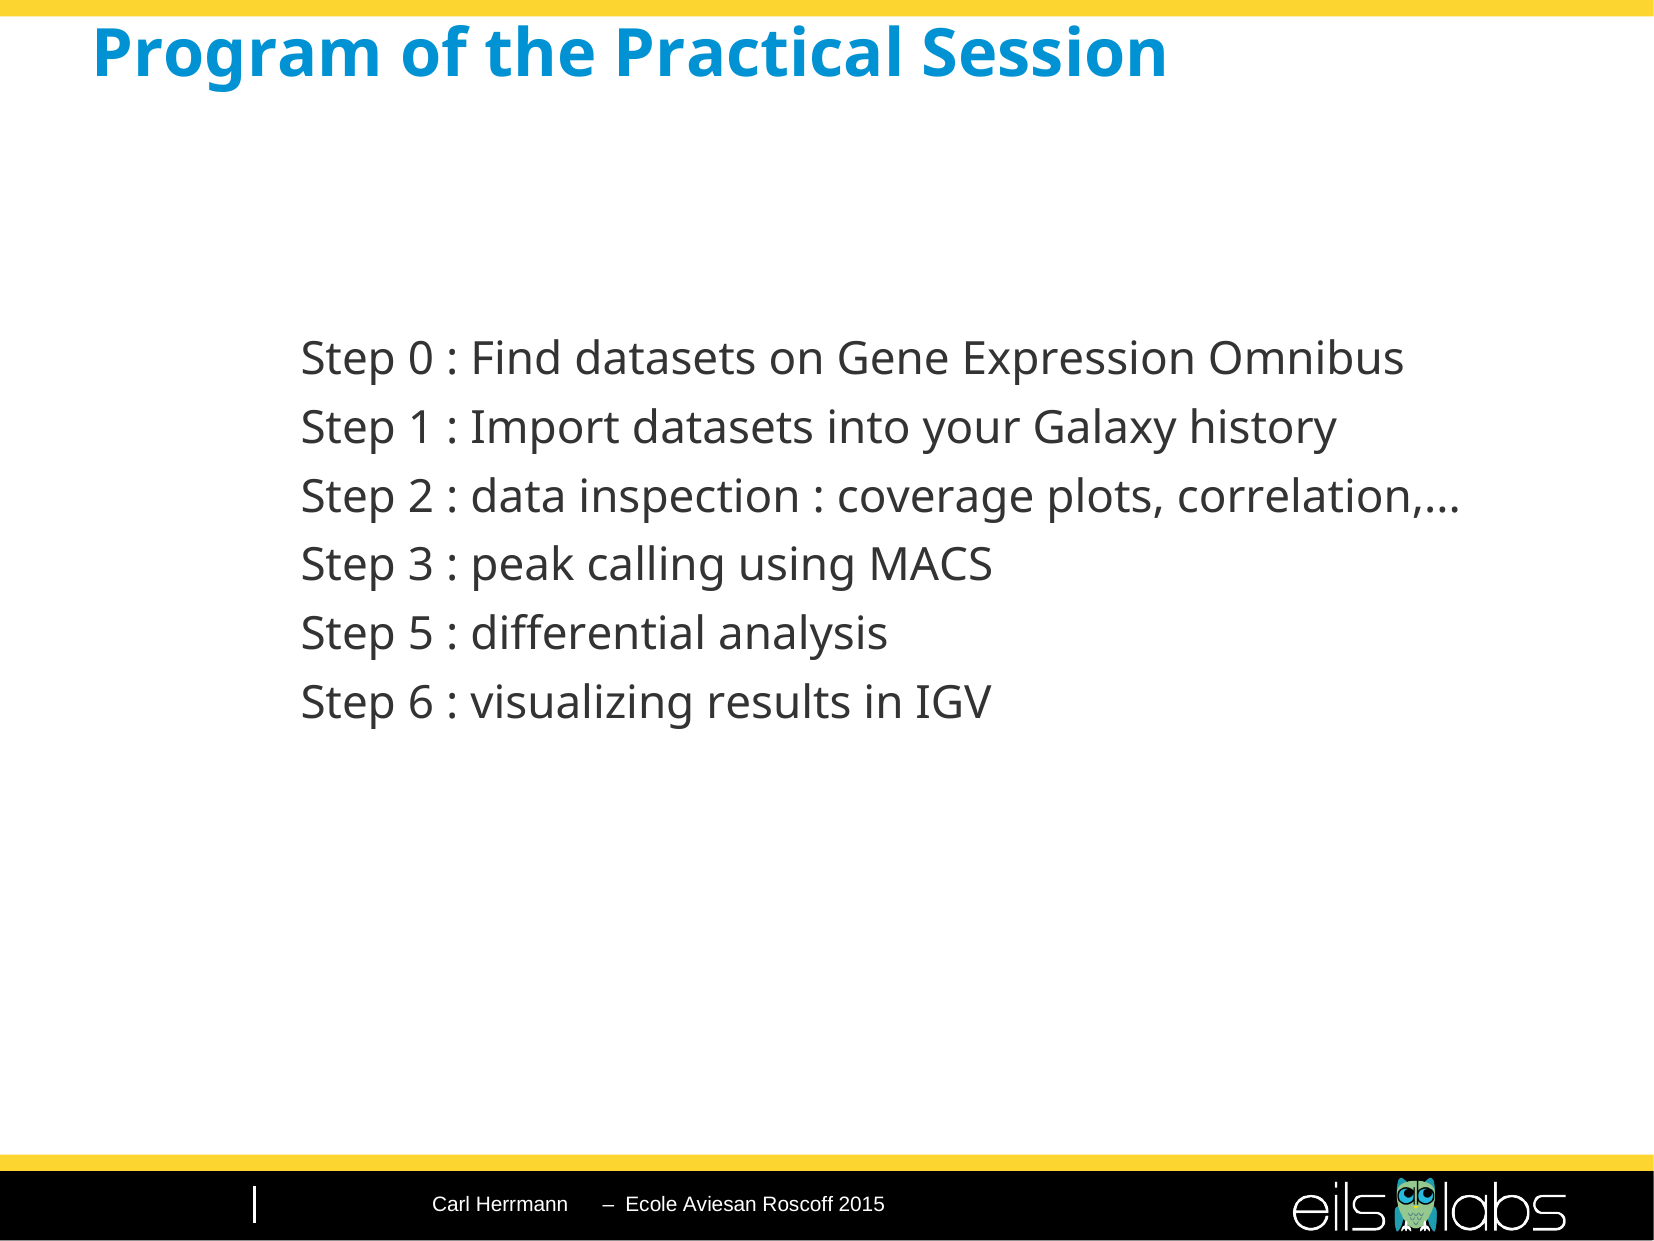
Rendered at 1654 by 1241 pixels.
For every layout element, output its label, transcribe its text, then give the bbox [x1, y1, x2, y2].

picture [1292, 1177, 1566, 1232]
title Program of the Practical Session [76, 2, 1565, 169]
list Step 0 : Find datasets on Gene Expression Omnibus Step 1 : Import datasets into your Galaxy history Step 2 : data inspection : coverage plots, correlation,... Step 3 : peak calling using MACS Step 5 : differential analysis Step 6 : visualizing results in IGV [285, 321, 1538, 942]
